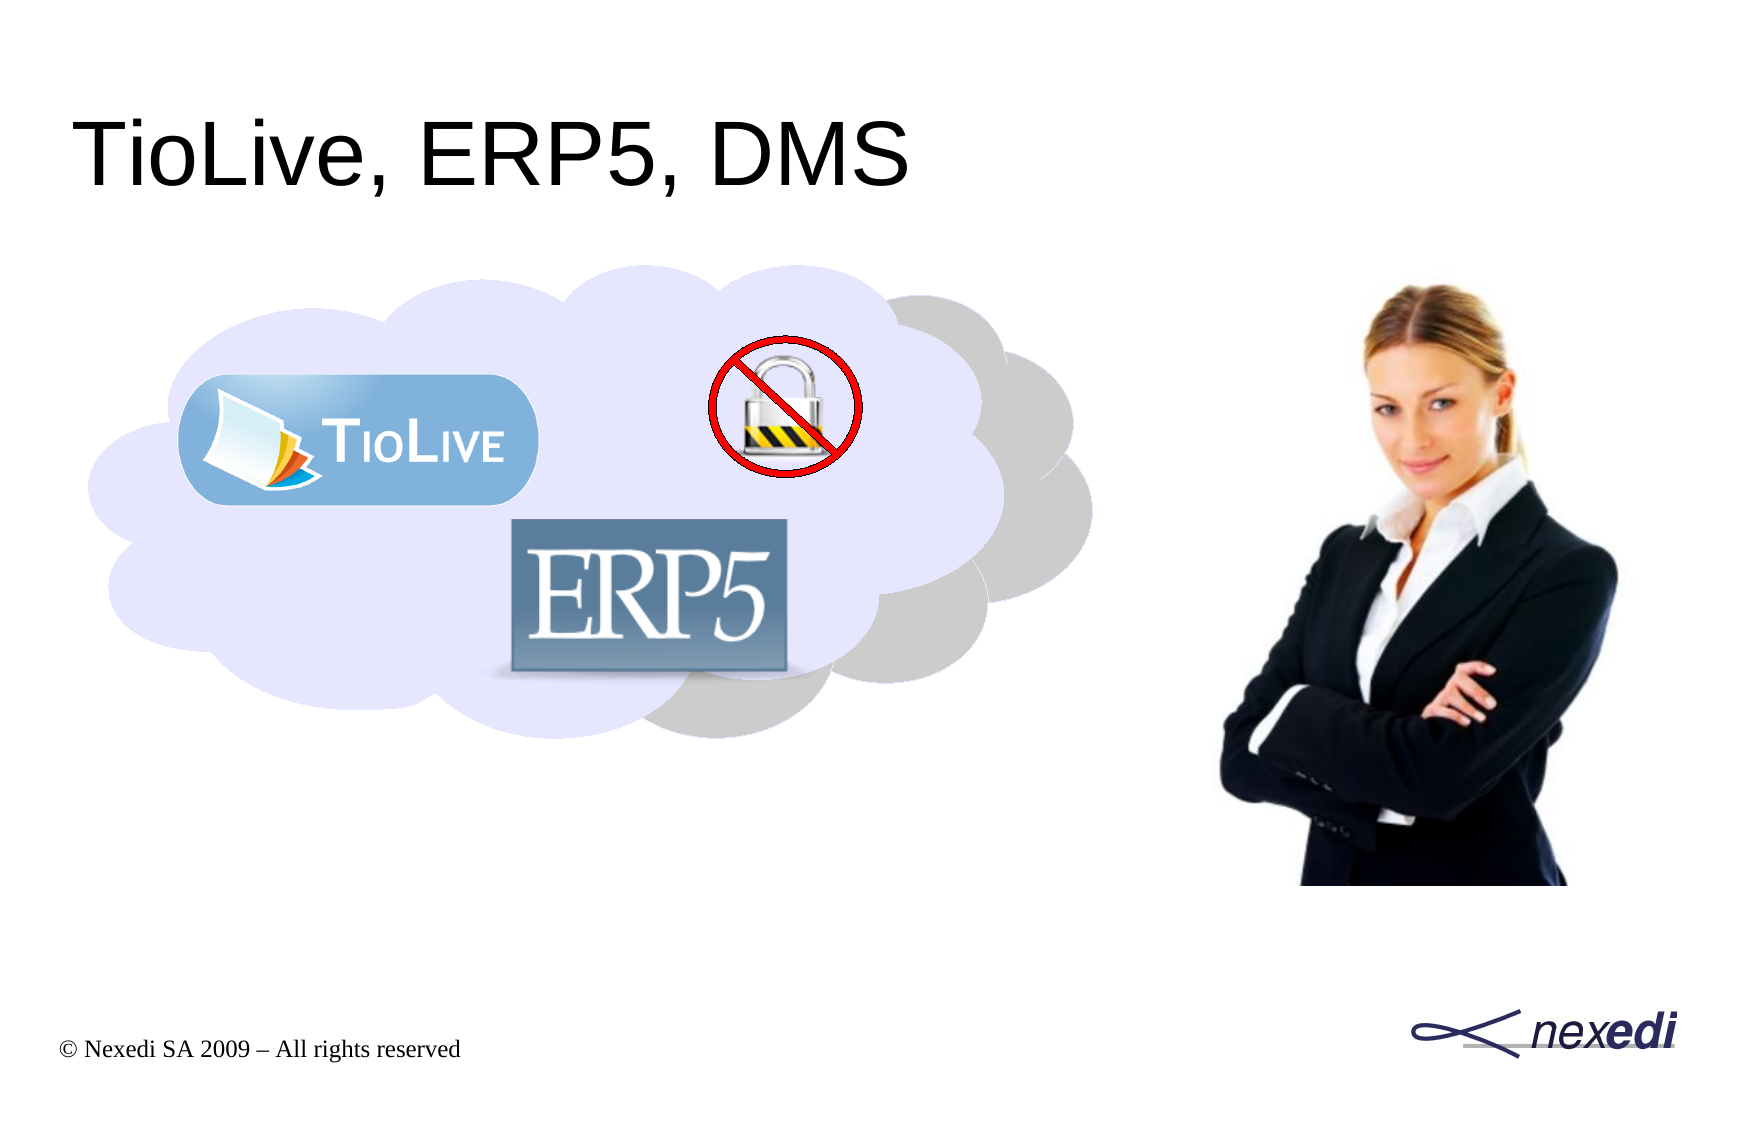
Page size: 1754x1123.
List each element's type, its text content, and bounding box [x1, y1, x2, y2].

picture [1181, 265, 1662, 886]
picture [177, 253, 857, 768]
text_box [193, 269, 614, 413]
picture [741, 343, 854, 448]
text_box [708, 272, 1093, 684]
picture [717, 366, 830, 470]
text_box [88, 374, 442, 710]
picture [1411, 1009, 1678, 1059]
title TioLive, ERP5, DMS [71, 92, 1684, 216]
